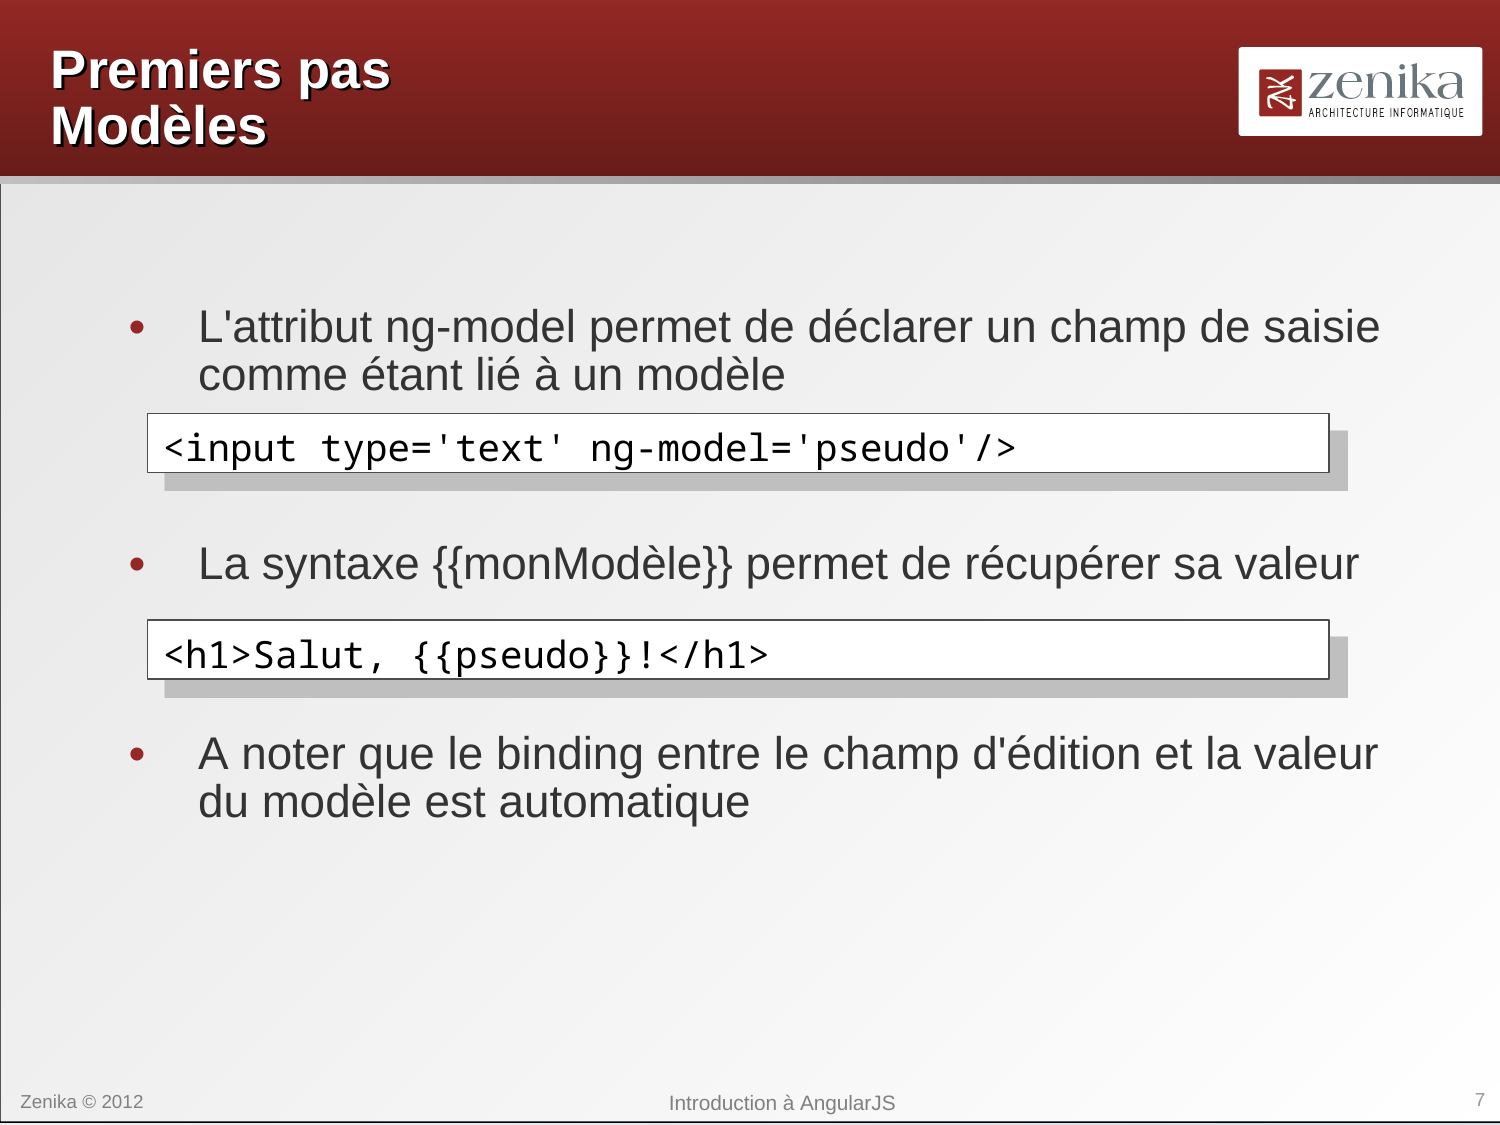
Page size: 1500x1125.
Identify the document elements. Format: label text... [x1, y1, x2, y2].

title Premiers pas Modèles [50, 15, 1206, 180]
picture [1257, 58, 1464, 125]
text_box <input type='text' ng-model='pseudo'/> [147, 413, 1329, 473]
text_box <h1>Salut, {{pseudo}}!</h1> [147, 620, 1329, 680]
list L'attribut ng-model permet de déclarer un champ de saisie comme étant lié à un modèle La syntaxe {{monModèle}} permet de récupérer sa valeur A noter que le binding entre le champ d'édition et la valeur du modèle est automatique [59, 236, 1444, 1065]
